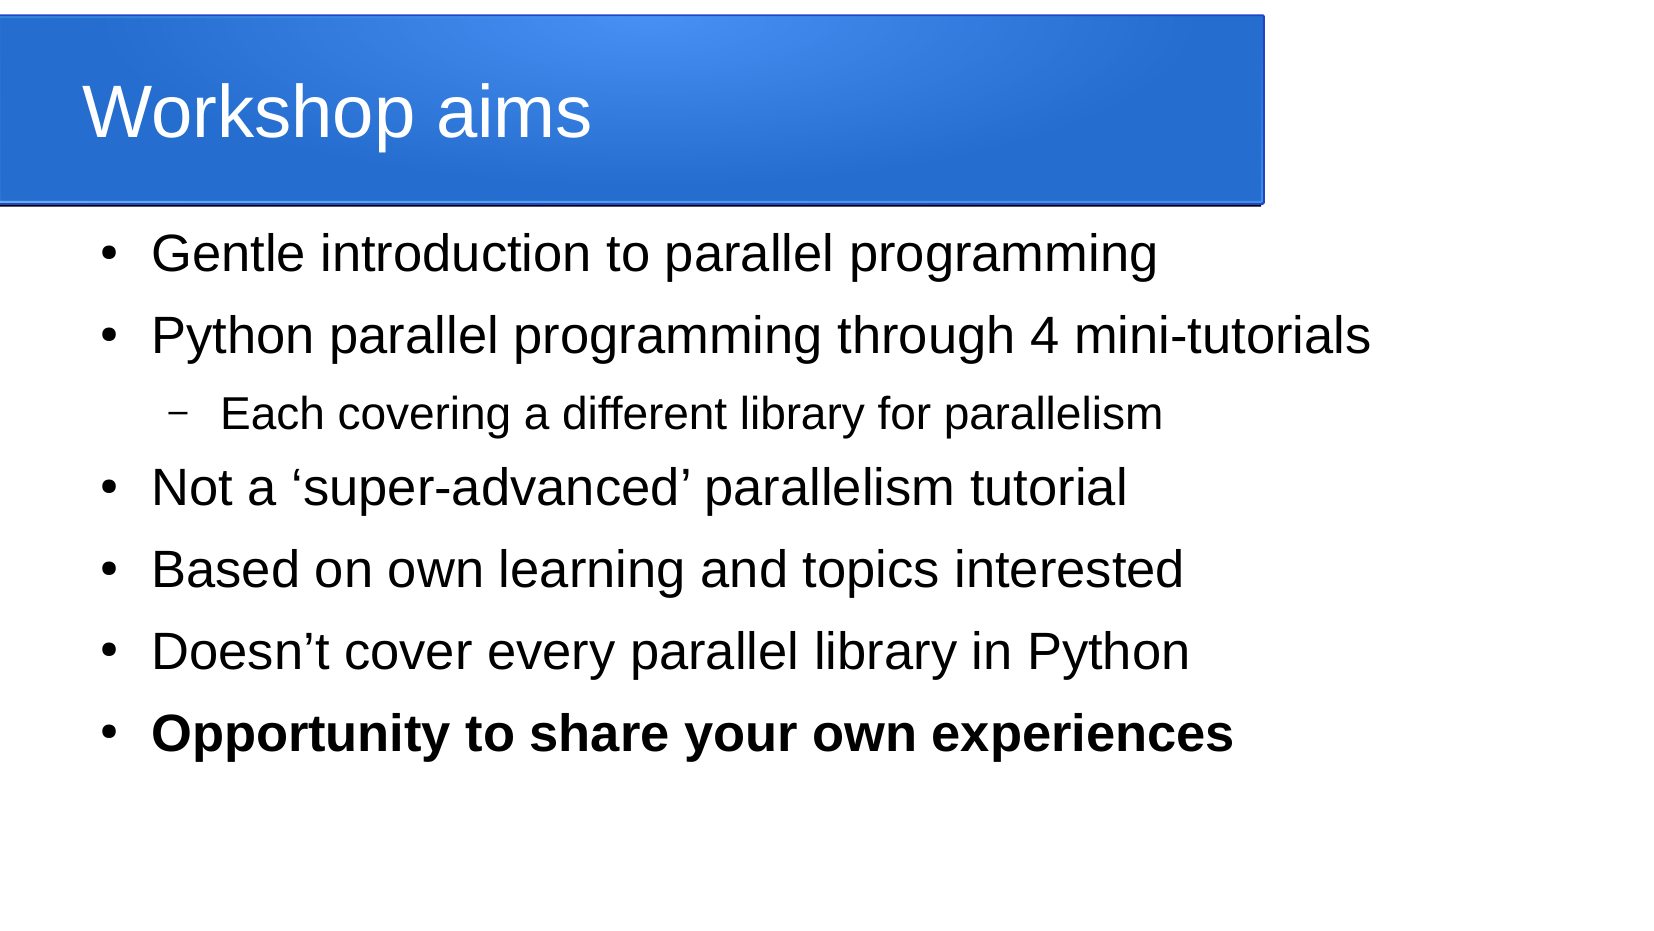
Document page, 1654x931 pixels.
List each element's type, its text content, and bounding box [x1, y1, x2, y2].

title Workshop aims [82, 35, 1235, 189]
list Gentle introduction to parallel programming Python parallel programming through 4 mini-tutorials Each covering a different library for parallelism Not a ‘super-advanced’ parallelism tutorial Based on own learning and topics interested Doesn’t cover every parallel library in Python Opportunity to share your own experiences [82, 224, 1571, 764]
